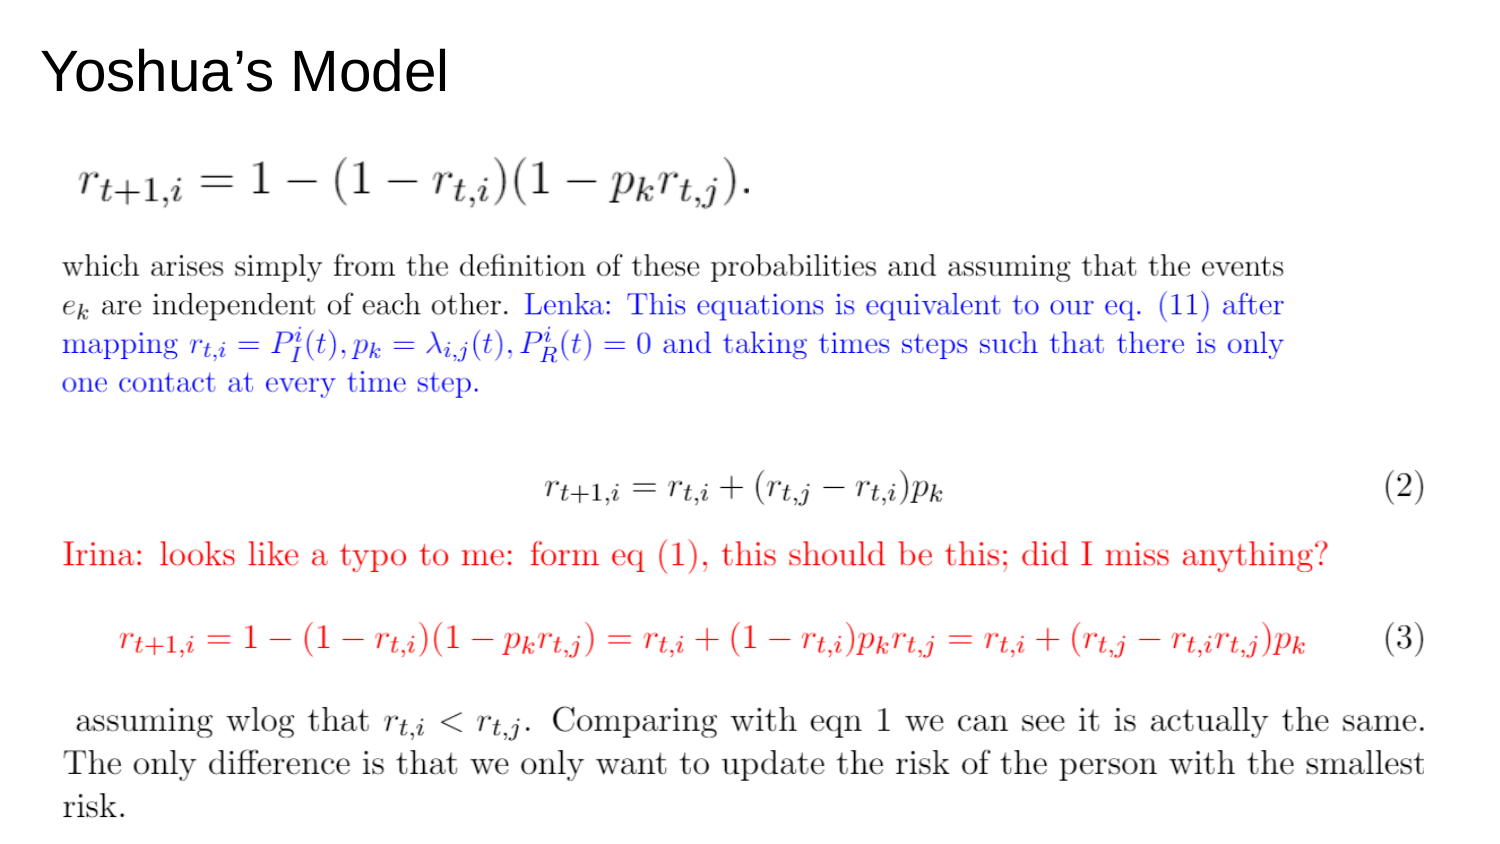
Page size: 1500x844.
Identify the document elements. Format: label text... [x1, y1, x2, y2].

title Yoshua’s Model [25, 18, 1424, 113]
picture [24, 137, 1424, 833]
